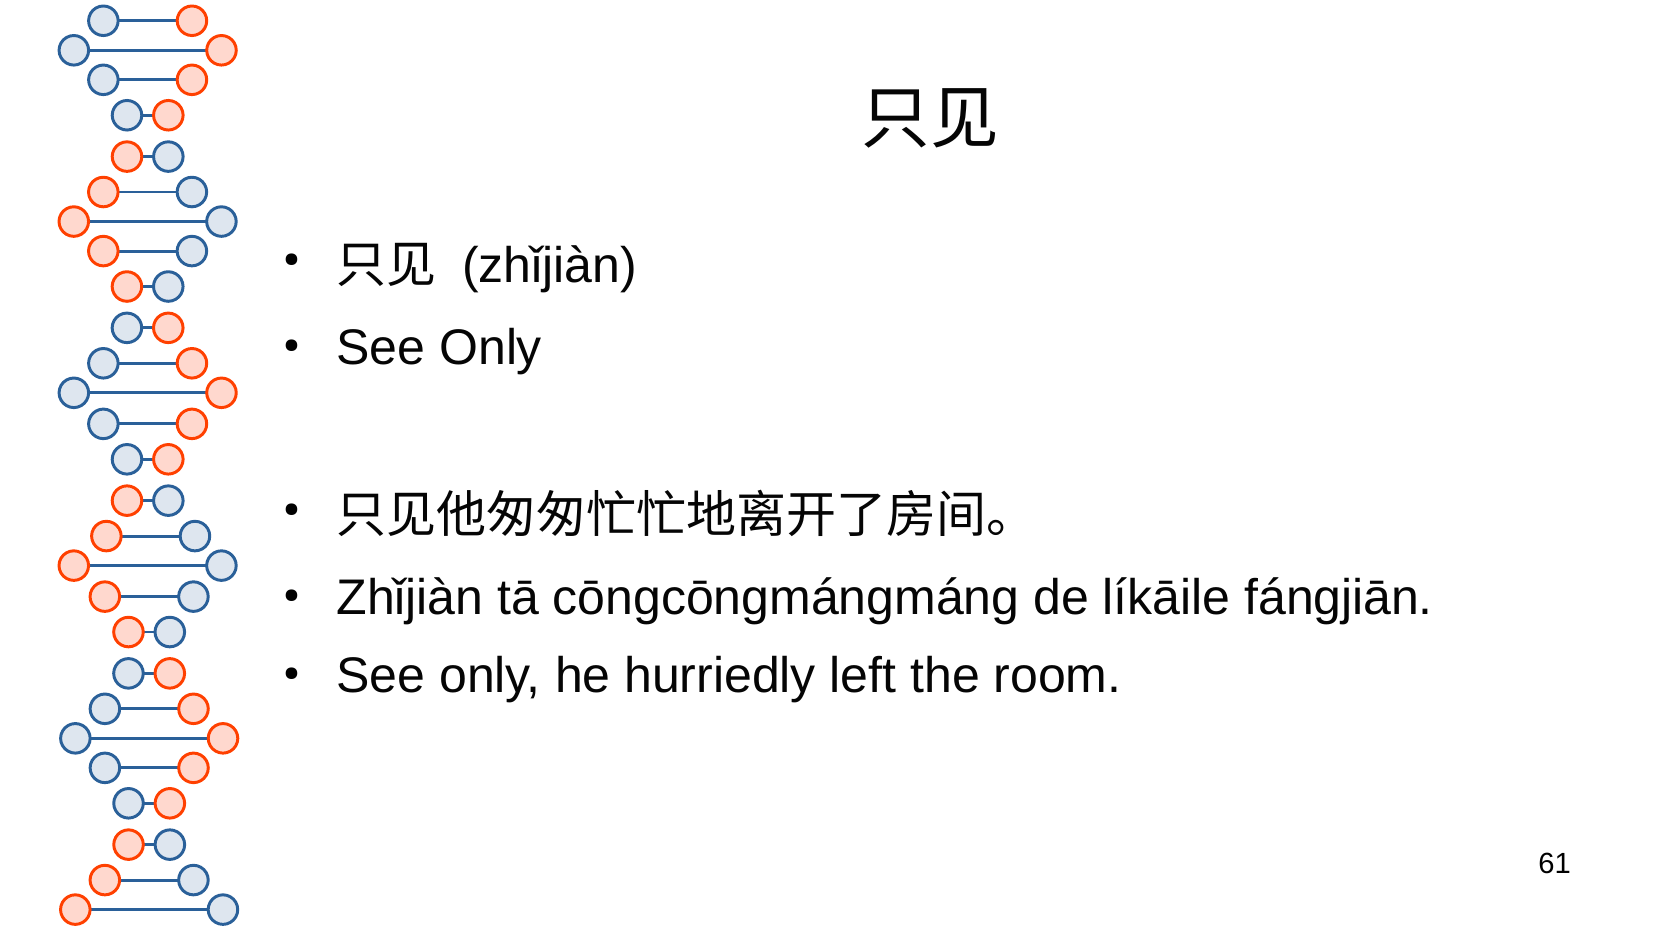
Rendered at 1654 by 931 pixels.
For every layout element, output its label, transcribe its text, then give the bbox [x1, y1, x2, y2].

title 只见 [265, 35, 1595, 189]
list 只见 (zhǐjiàn) See Only 只见他匆匆忙忙地离开了房间。 Zhǐjiàn tā cōngcōngmángmáng de líkāile fángjiān. See only, he hurriedly left the room. [265, 224, 1595, 764]
